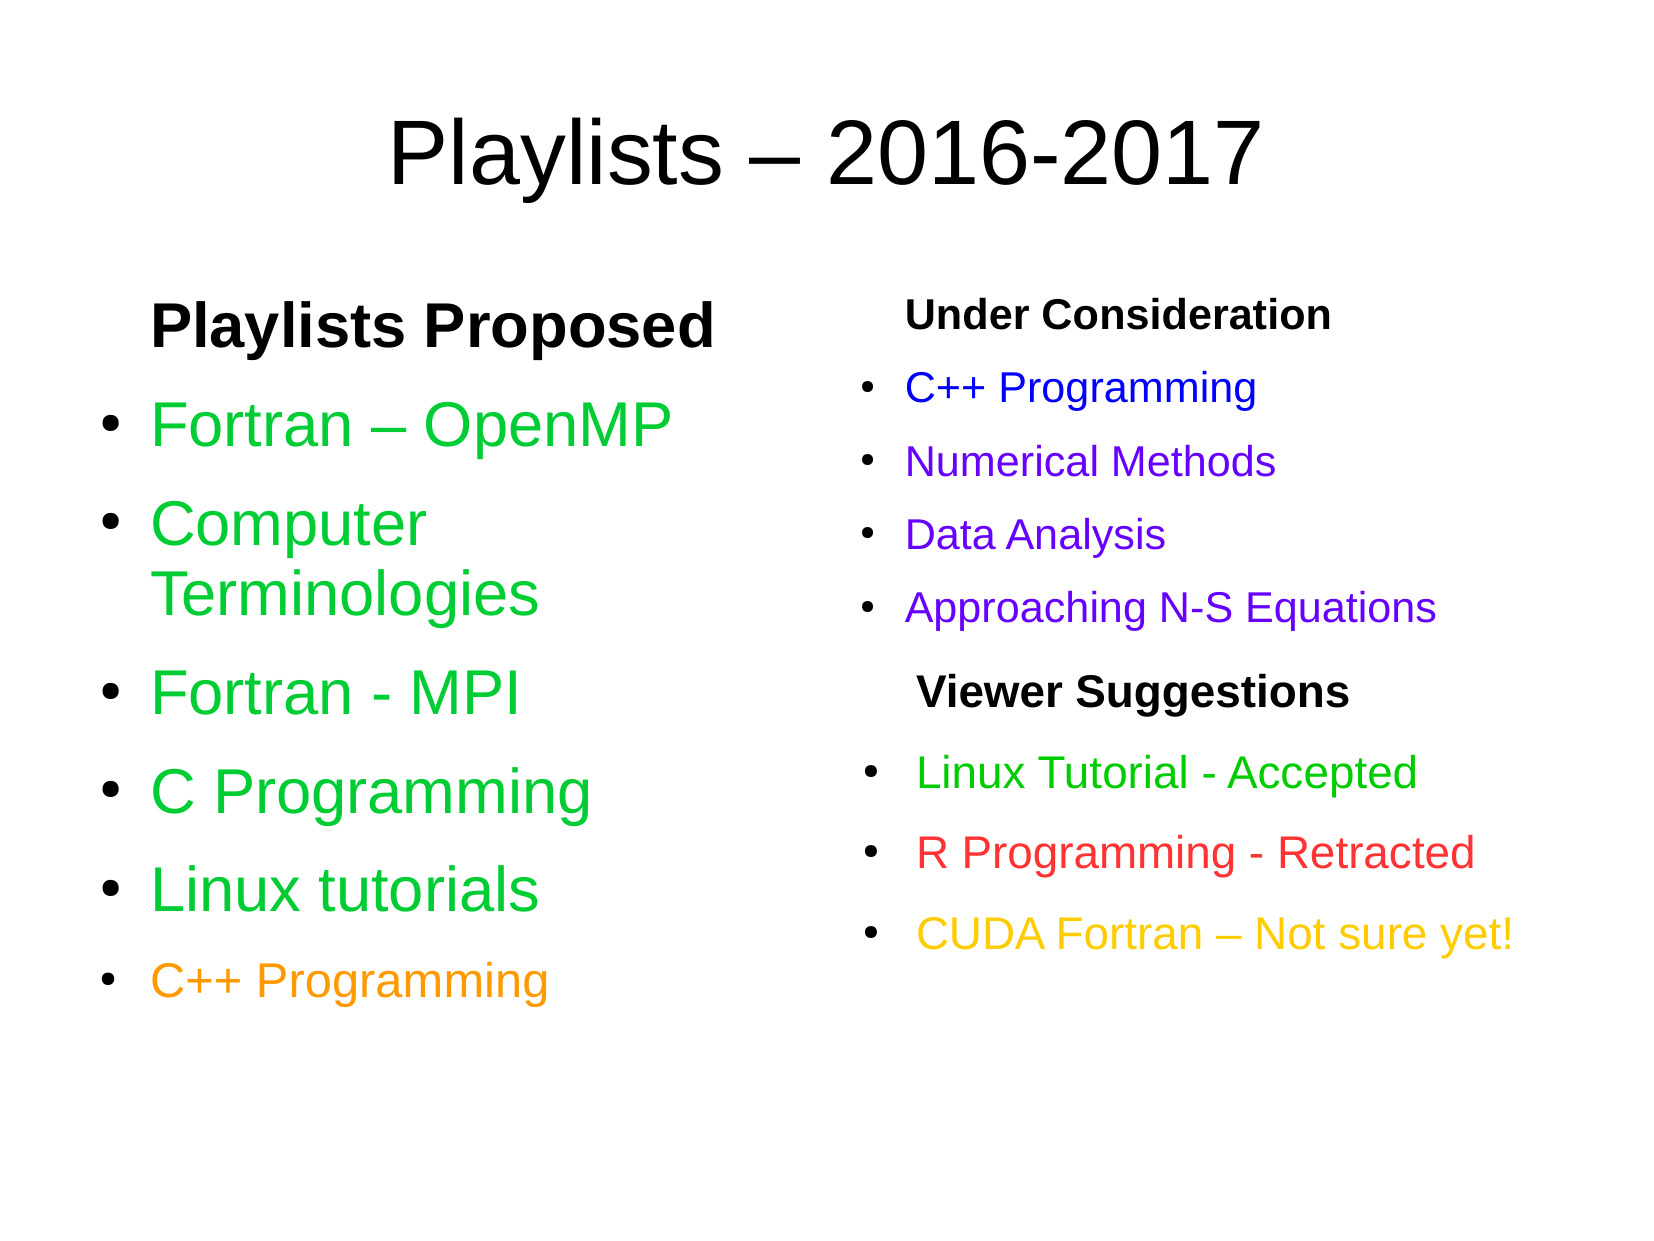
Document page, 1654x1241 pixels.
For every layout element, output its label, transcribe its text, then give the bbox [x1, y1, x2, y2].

list Viewer Suggestions Linux Tutorial - Accepted R Programming - Retracted CUDA Fortran – Not sure yet! [845, 665, 1572, 1009]
list Under Consideration C++ Programming Numerical Methods Data Analysis Approaching N-S Equations [845, 290, 1572, 634]
title Playlists – 2016-2017 [82, 49, 1571, 257]
list Playlists Proposed Fortran – OpenMP Computer Terminologies Fortran - MPI C Programming Linux tutorials C++ Programming [82, 290, 809, 1010]
